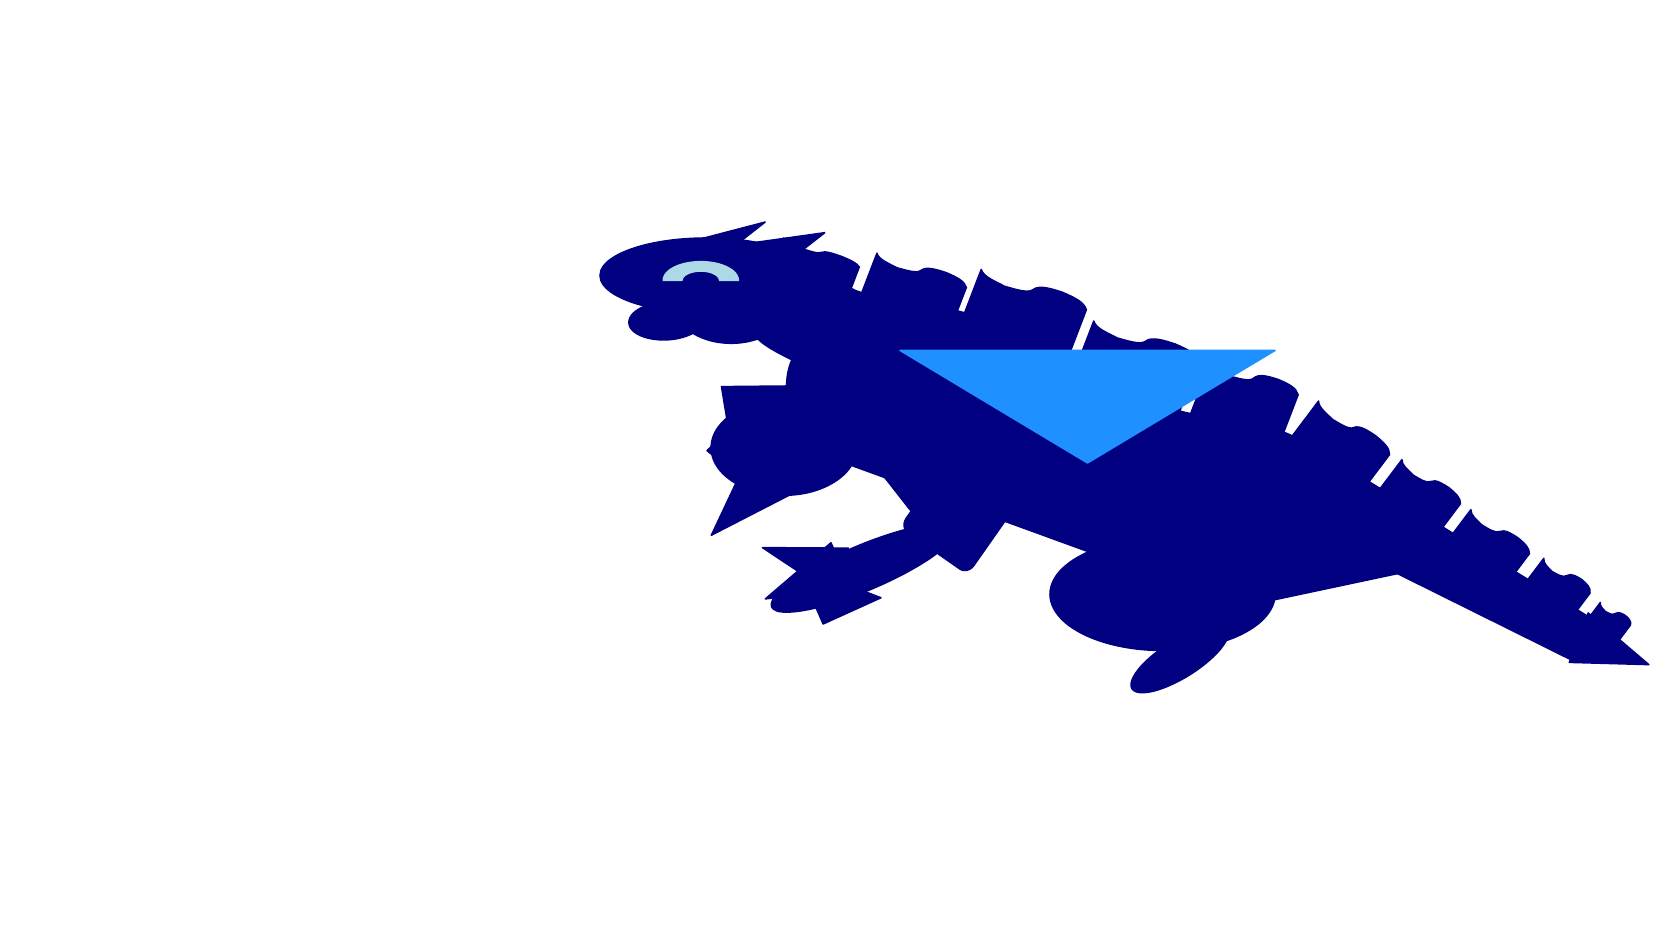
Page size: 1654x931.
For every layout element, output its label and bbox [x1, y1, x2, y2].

text_box [600, 222, 1649, 693]
